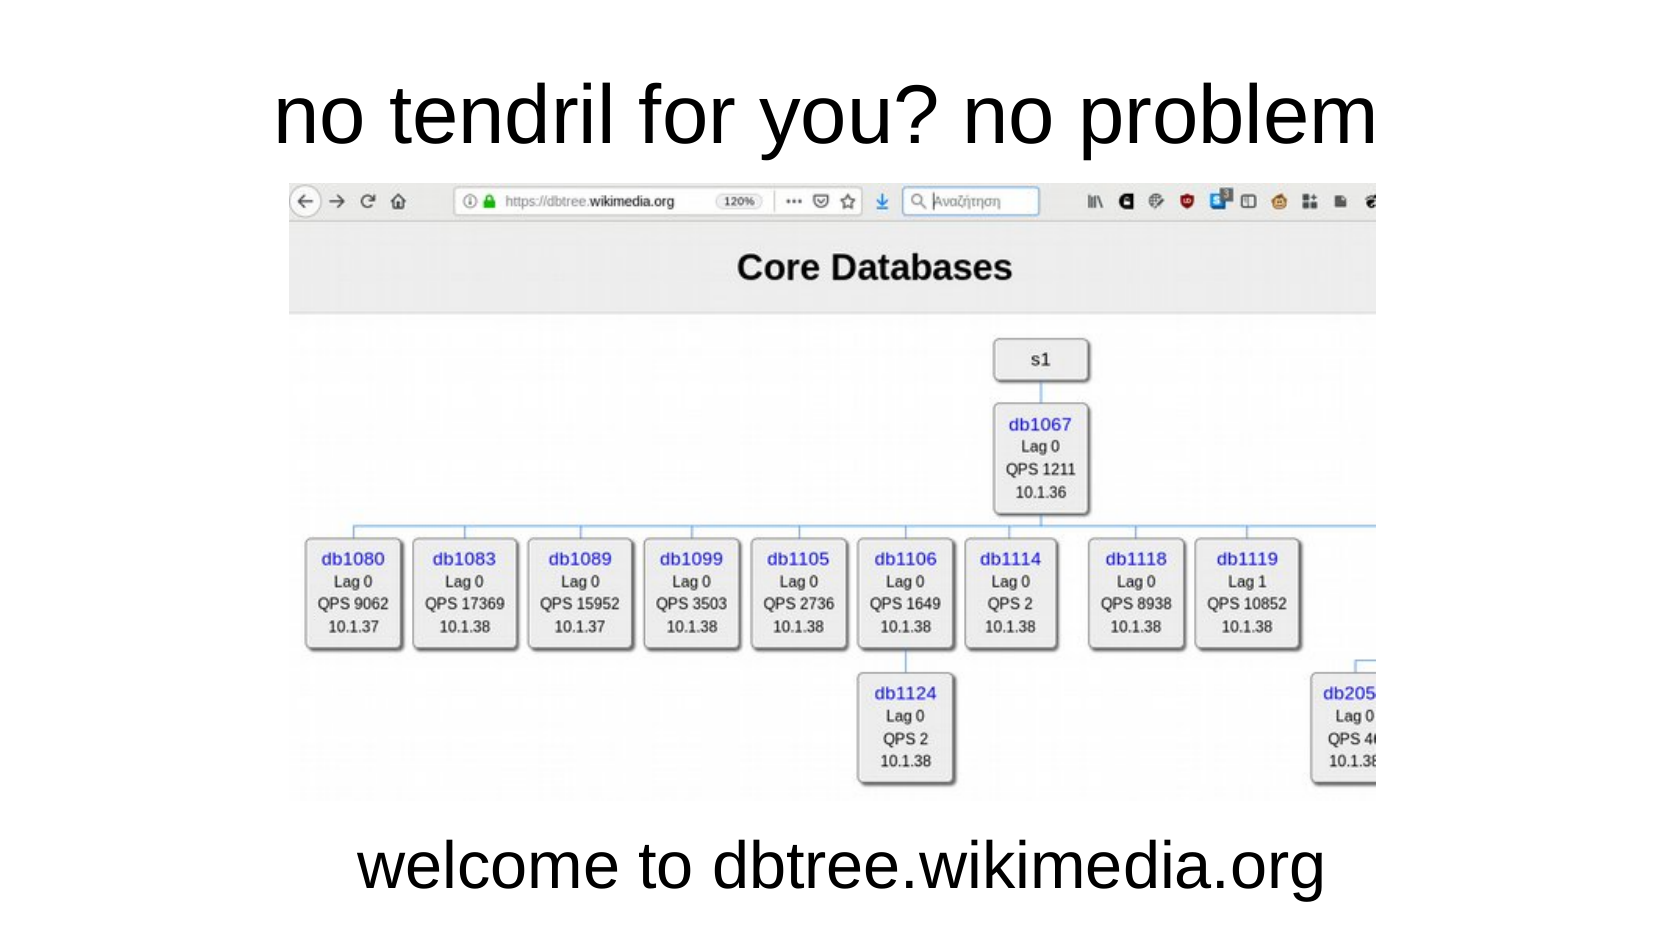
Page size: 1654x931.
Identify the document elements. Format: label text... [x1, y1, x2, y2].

title no tendril for you? no problem [82, 37, 1571, 193]
picture [289, 183, 1376, 801]
text_box welcome to dbtree.wikimedia.org [342, 820, 1343, 911]
